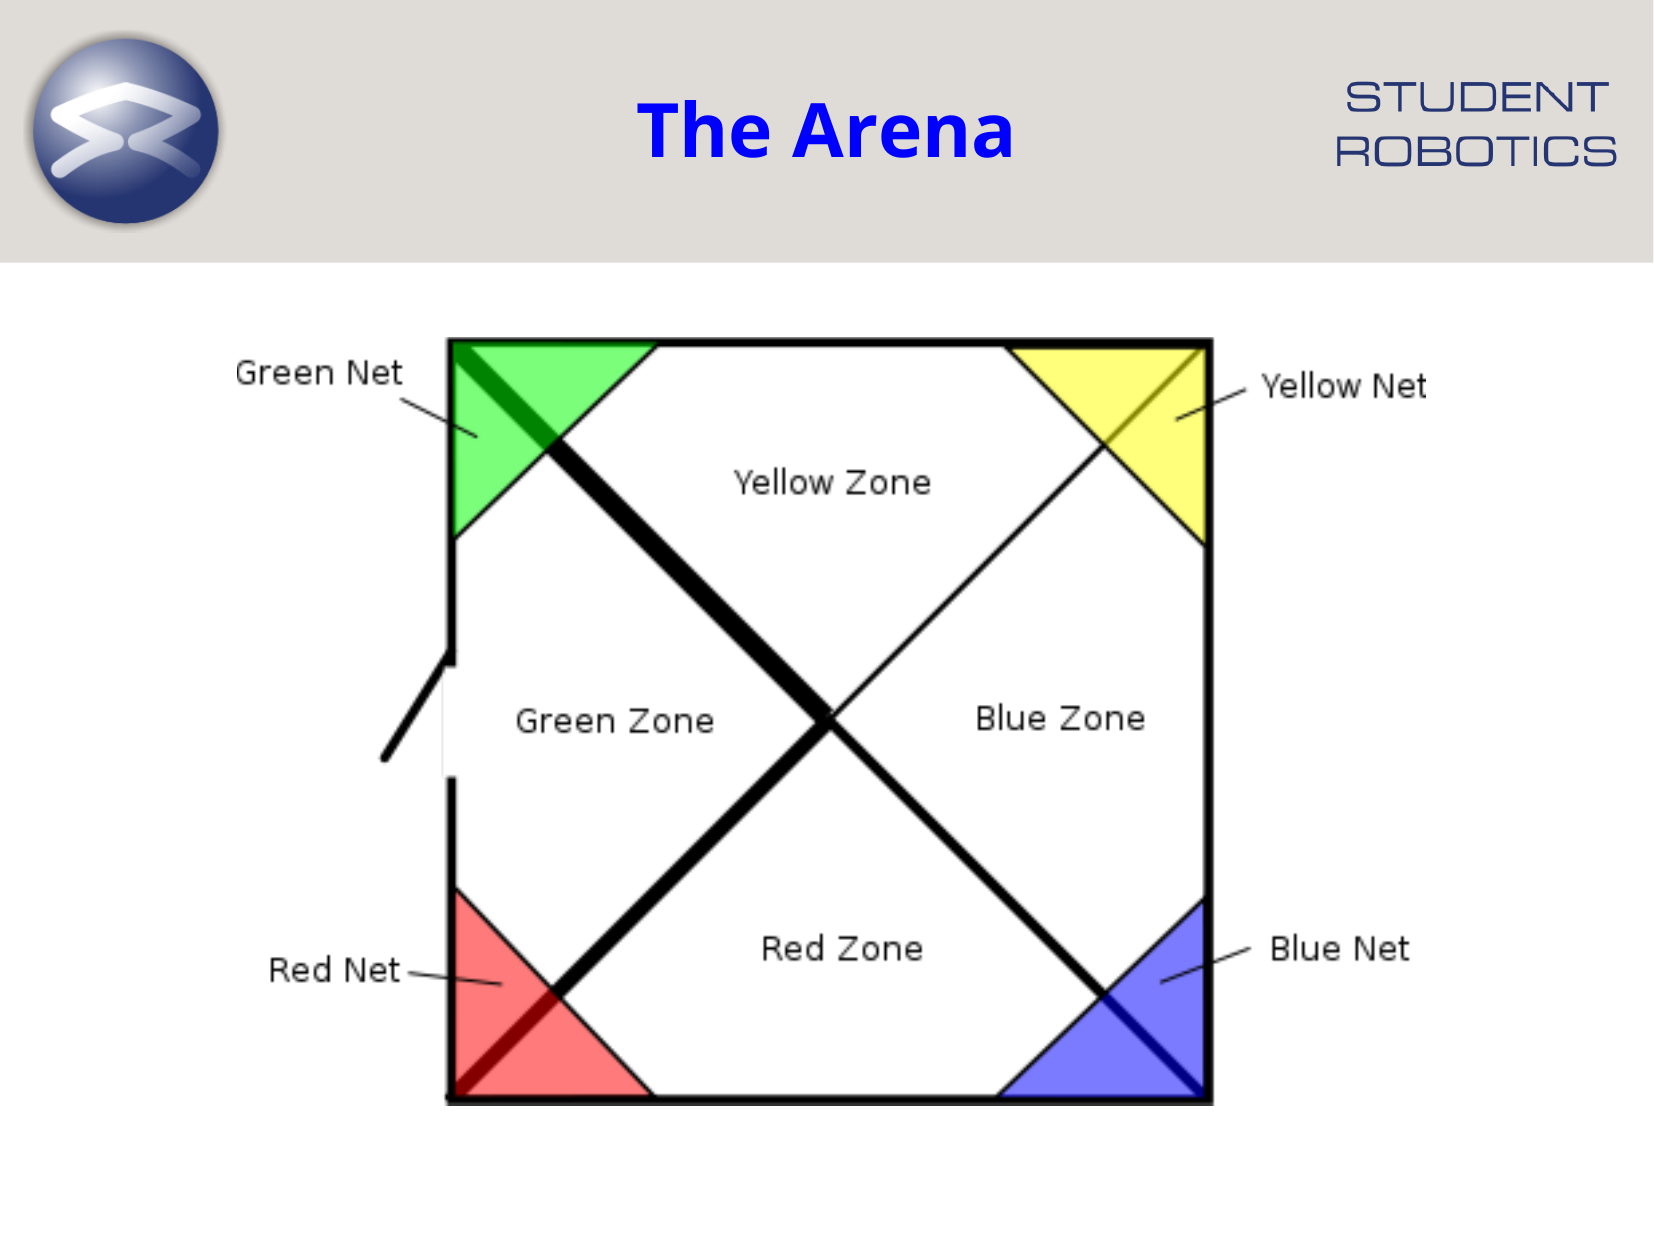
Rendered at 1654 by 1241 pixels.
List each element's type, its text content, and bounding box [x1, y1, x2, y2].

picture [1571, 68, 1633, 174]
title The Arena [82, 0, 1571, 257]
picture [9, 19, 82, 245]
picture [237, 337, 1426, 1106]
